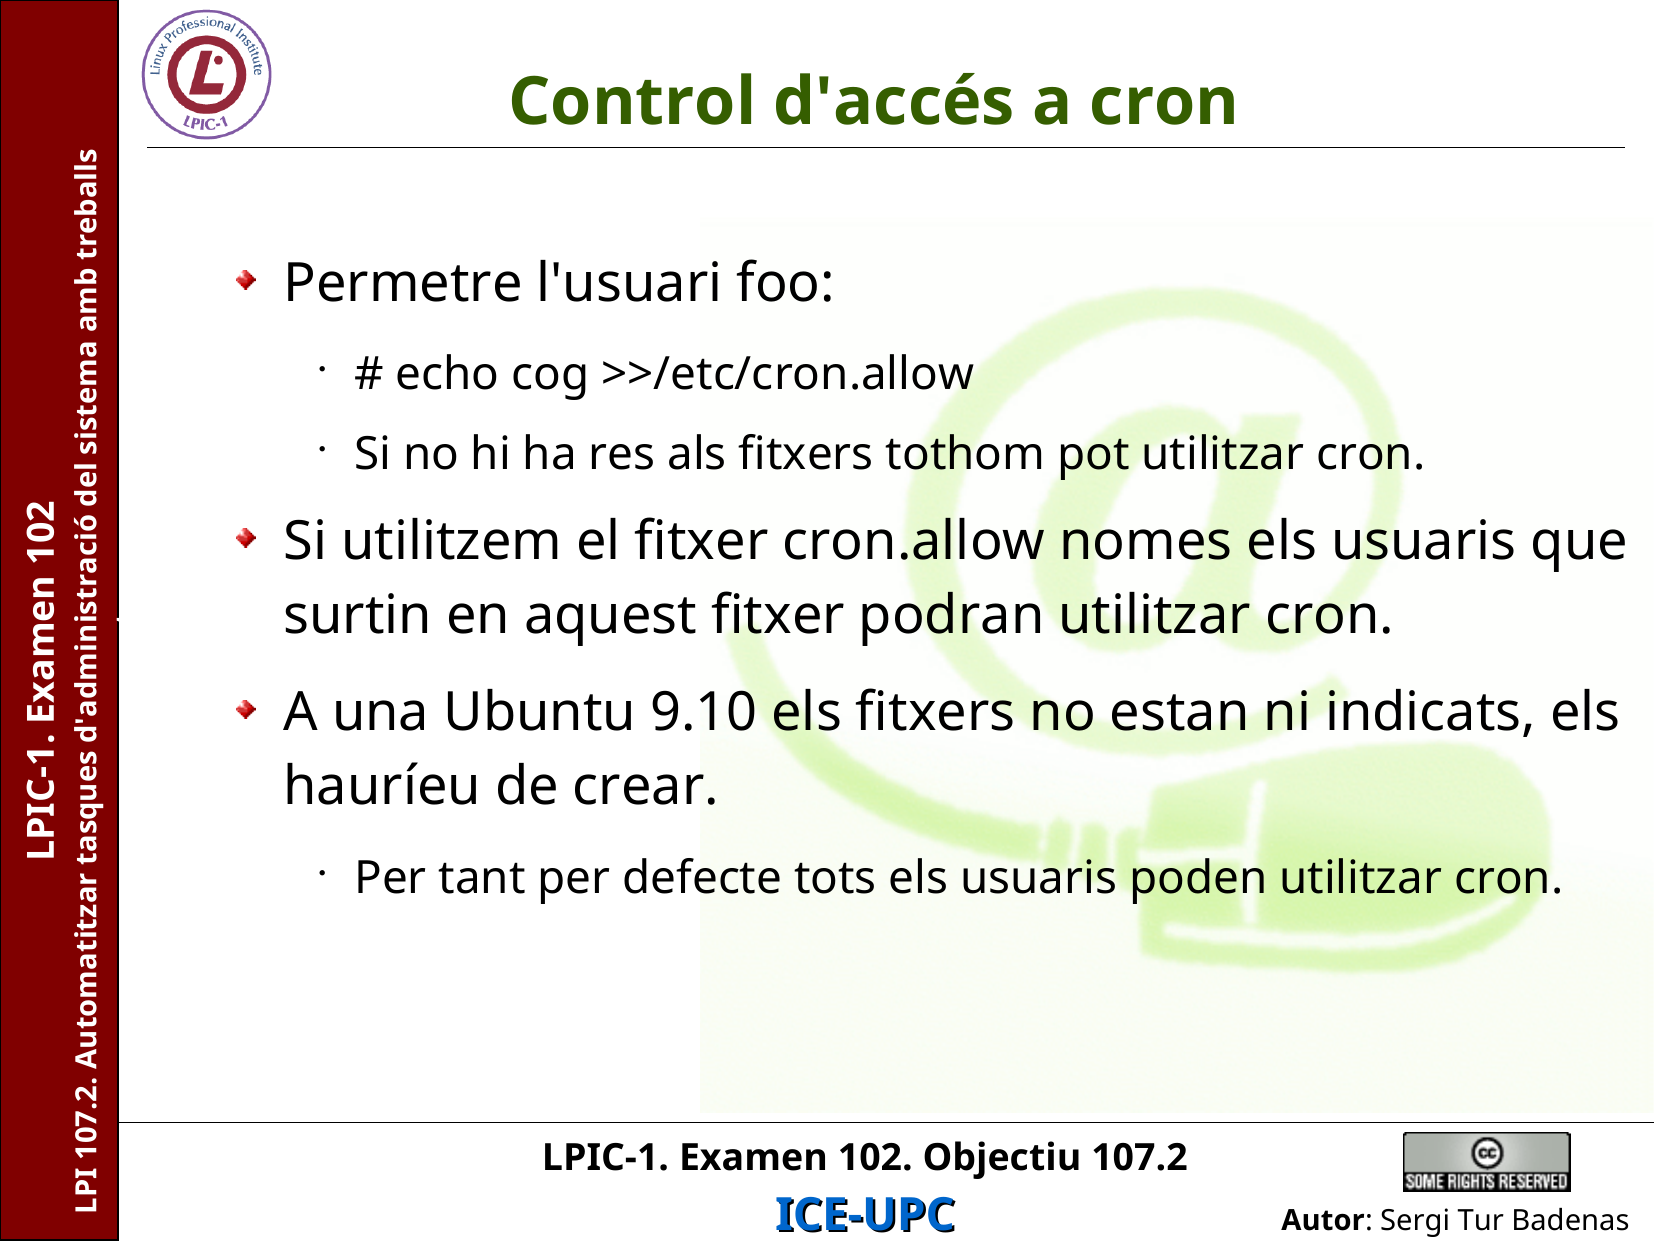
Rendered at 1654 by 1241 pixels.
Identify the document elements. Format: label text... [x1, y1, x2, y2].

list Permetre l'usuari foo: # echo cog >>/etc/cron.allow Si no hi ha res als fitxers tothom pot utilitzar cron. Si utilitzem el fitxer cron.allow nomes els usuaris que surtin en aquest fitxer podran utilitzar cron. A una Ubuntu 9.10 els fitxers no estan ni indicats, els hauríeu de crear. Per tant per defecte tots els usuaris poden utilitzar cron. [141, 242, 1630, 1078]
picture [1403, 1132, 1571, 1192]
picture [700, 217, 1654, 1113]
title Control d'accés a cron [129, 55, 1619, 142]
picture [135, 5, 277, 55]
